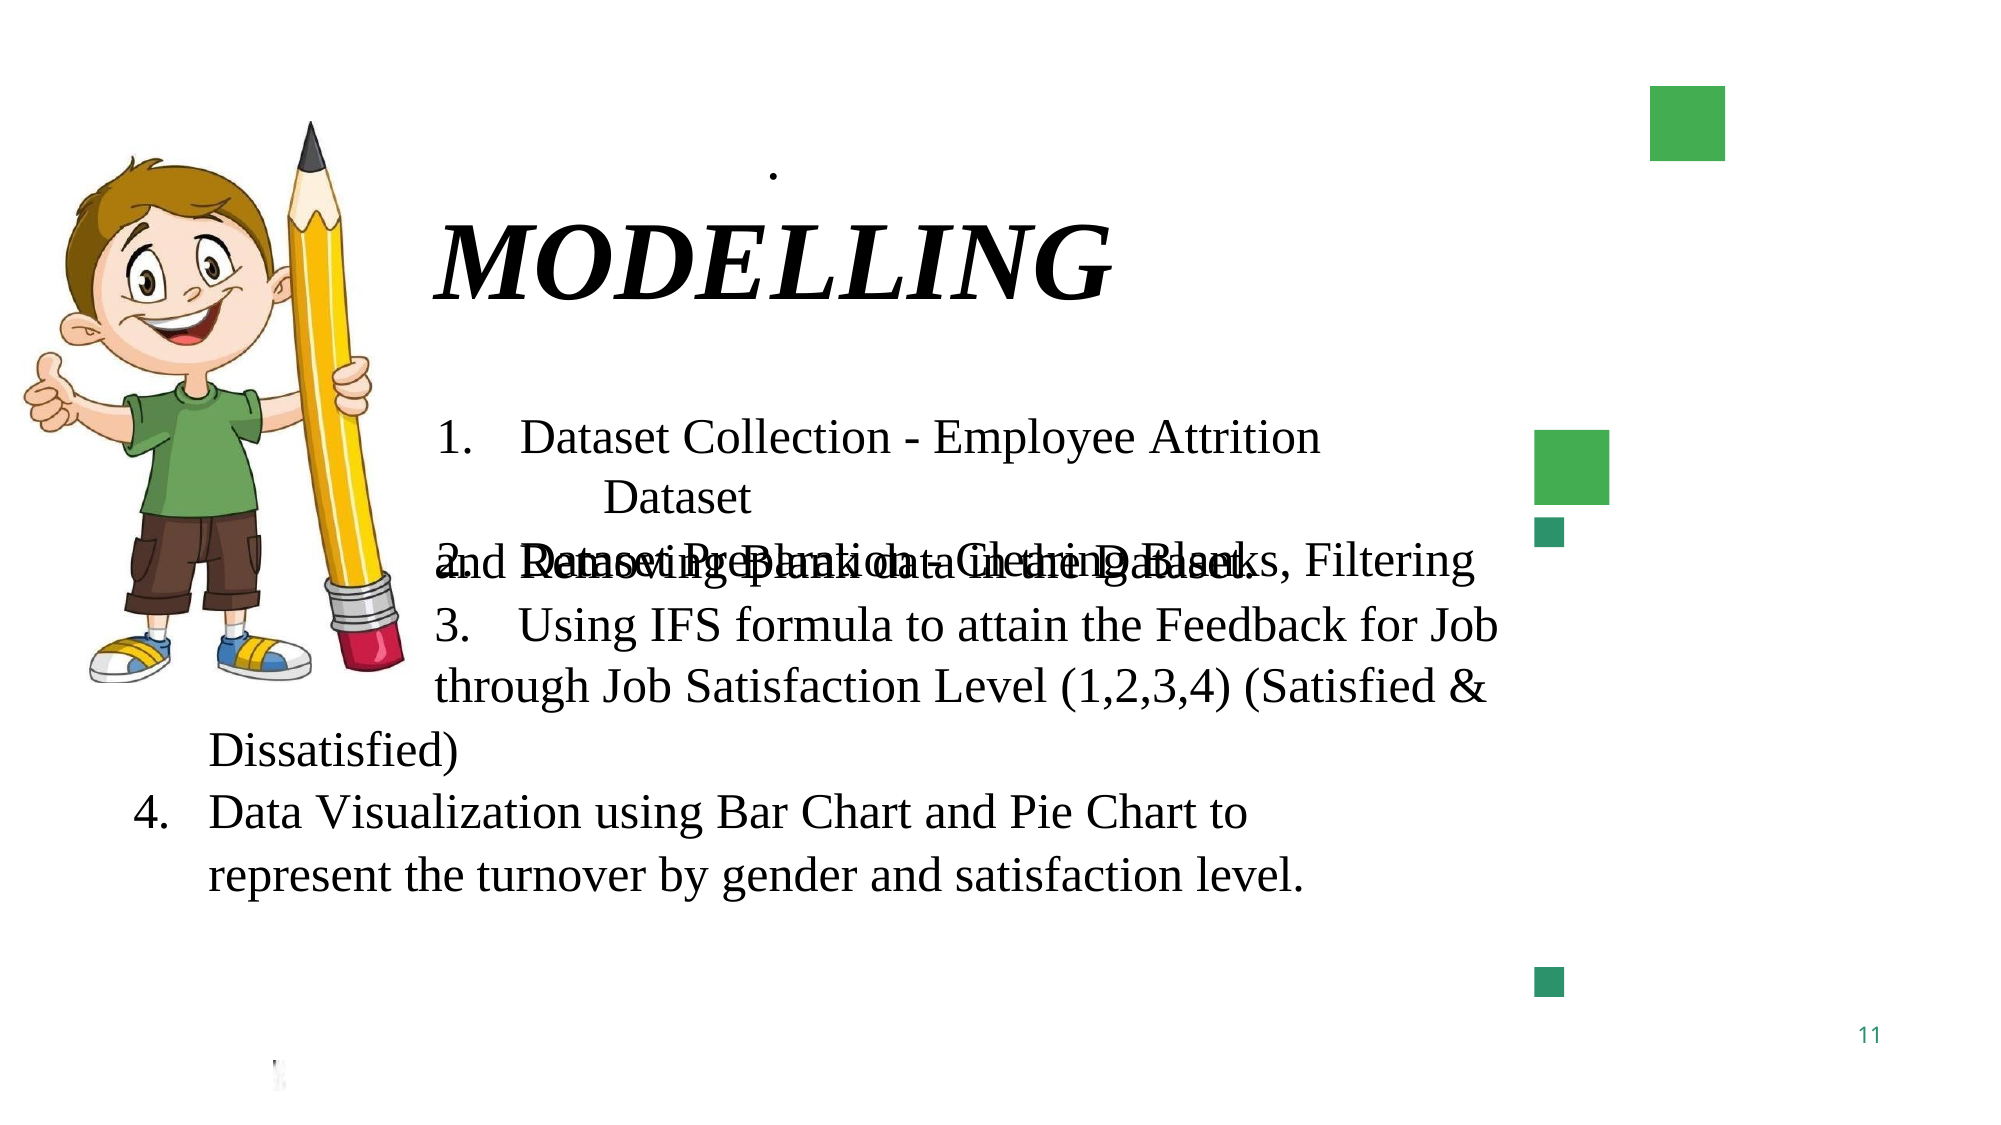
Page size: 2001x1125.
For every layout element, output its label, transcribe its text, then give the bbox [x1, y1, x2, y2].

text_box [1534, 517, 1565, 548]
text_box 11 [1851, 1019, 1890, 1051]
title . MODELLING [432, 116, 1325, 325]
text_box Dissatisfied) 4. Data Visualization using Bar Chart and Pie Chart to represent the turnover by gender and satisfaction level. [131, 713, 1397, 903]
text_box [1534, 967, 1565, 997]
picture [11, 121, 416, 683]
picture [273, 1060, 286, 1091]
text_box Dataset Collection - Employee Attrition Dataset Dataset Preparation - Clearing Blanks, Filtering [432, 401, 1483, 526]
text_box [1650, 86, 1726, 162]
text_box [1534, 429, 1610, 505]
text_box and Removing Blank data in the Dataset. 3. Using IFS formula to attain the Feedback for Job through Job Satisfaction Level (1,2,3,4) (Satisfied & [432, 526, 1501, 716]
